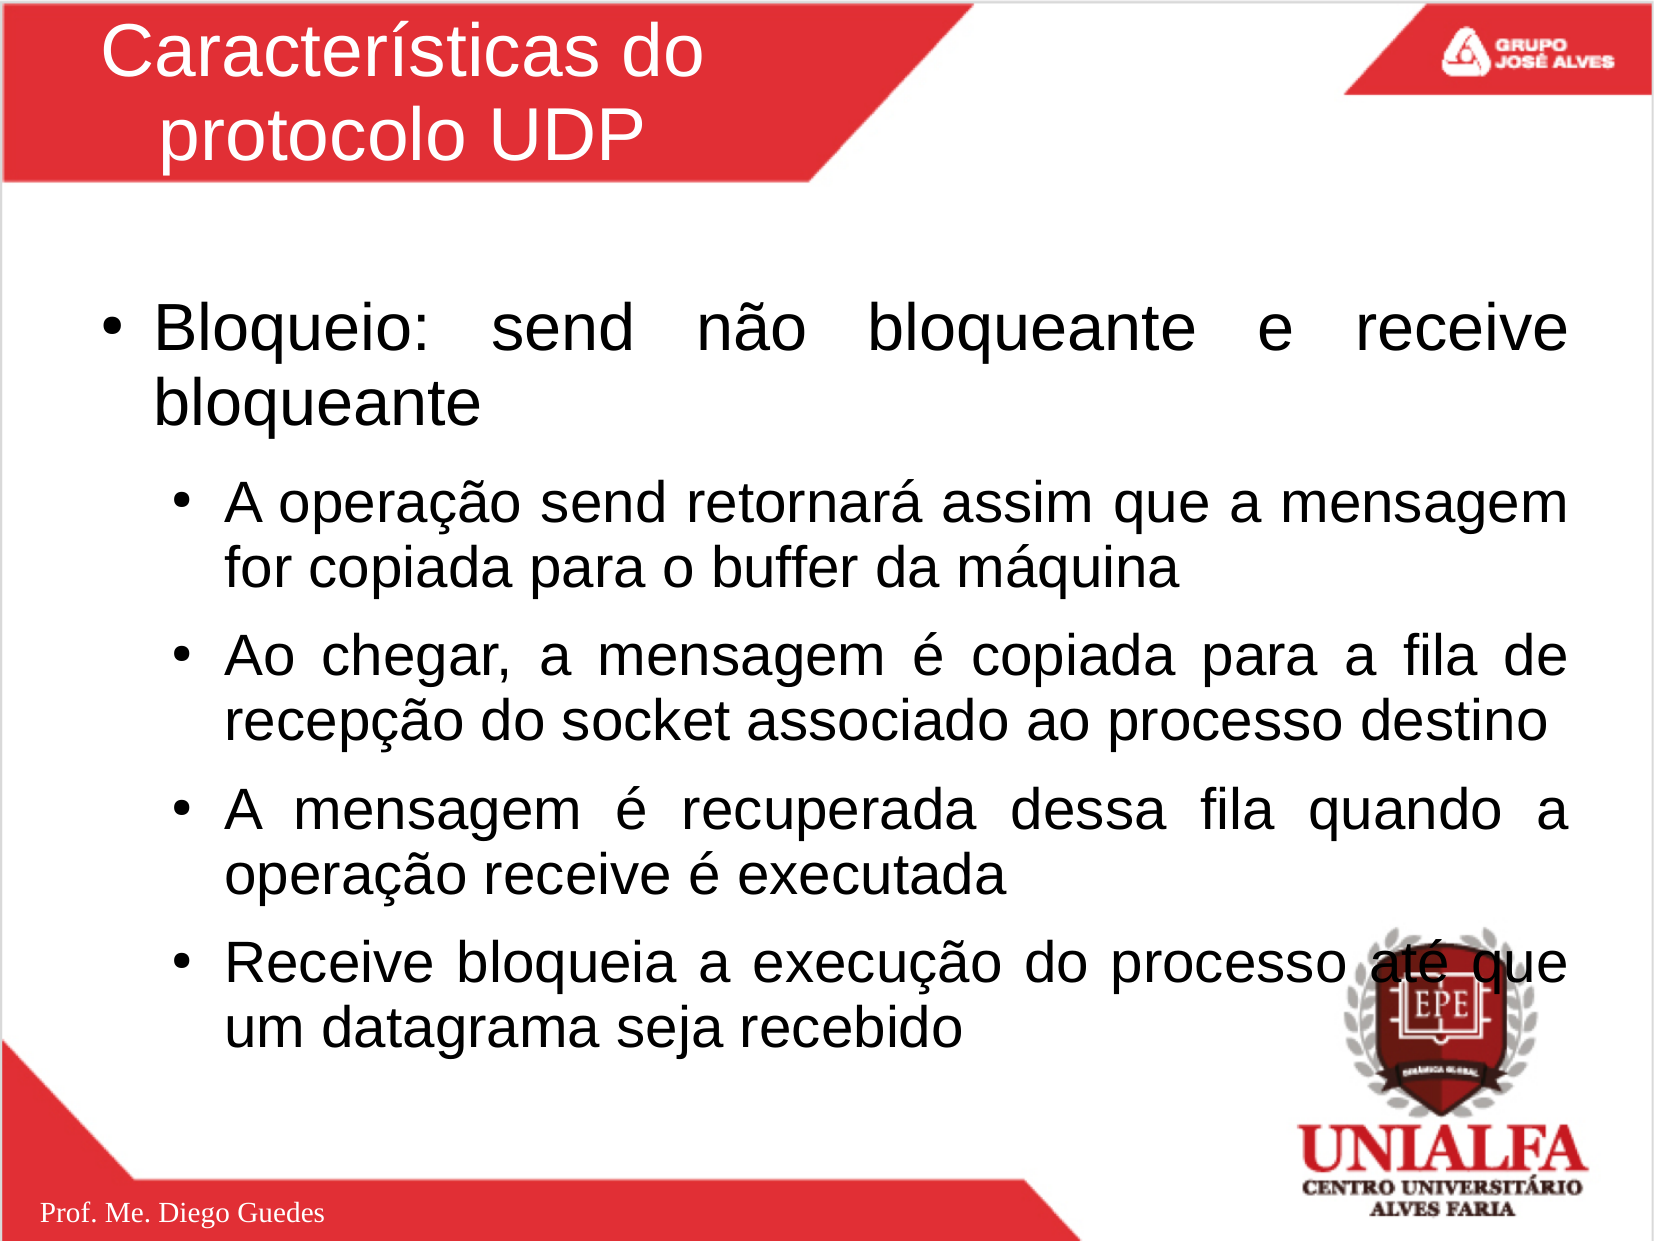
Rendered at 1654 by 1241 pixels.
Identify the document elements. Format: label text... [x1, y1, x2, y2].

title Características do protocolo UDP [6, 8, 799, 177]
picture [0, 0, 1654, 1241]
list Bloqueio: send não bloqueante e receive bloqueante A operação send retornará assim que a mensagem for copiada para o buffer da máquina Ao chegar, a mensagem é copiada para a fila de recepção do socket associado ao processo destino A mensagem é recuperada dessa fila quando a operação receive é executada Receive bloqueia a execução do processo até que um datagrama seja recebido [82, 290, 1571, 1109]
